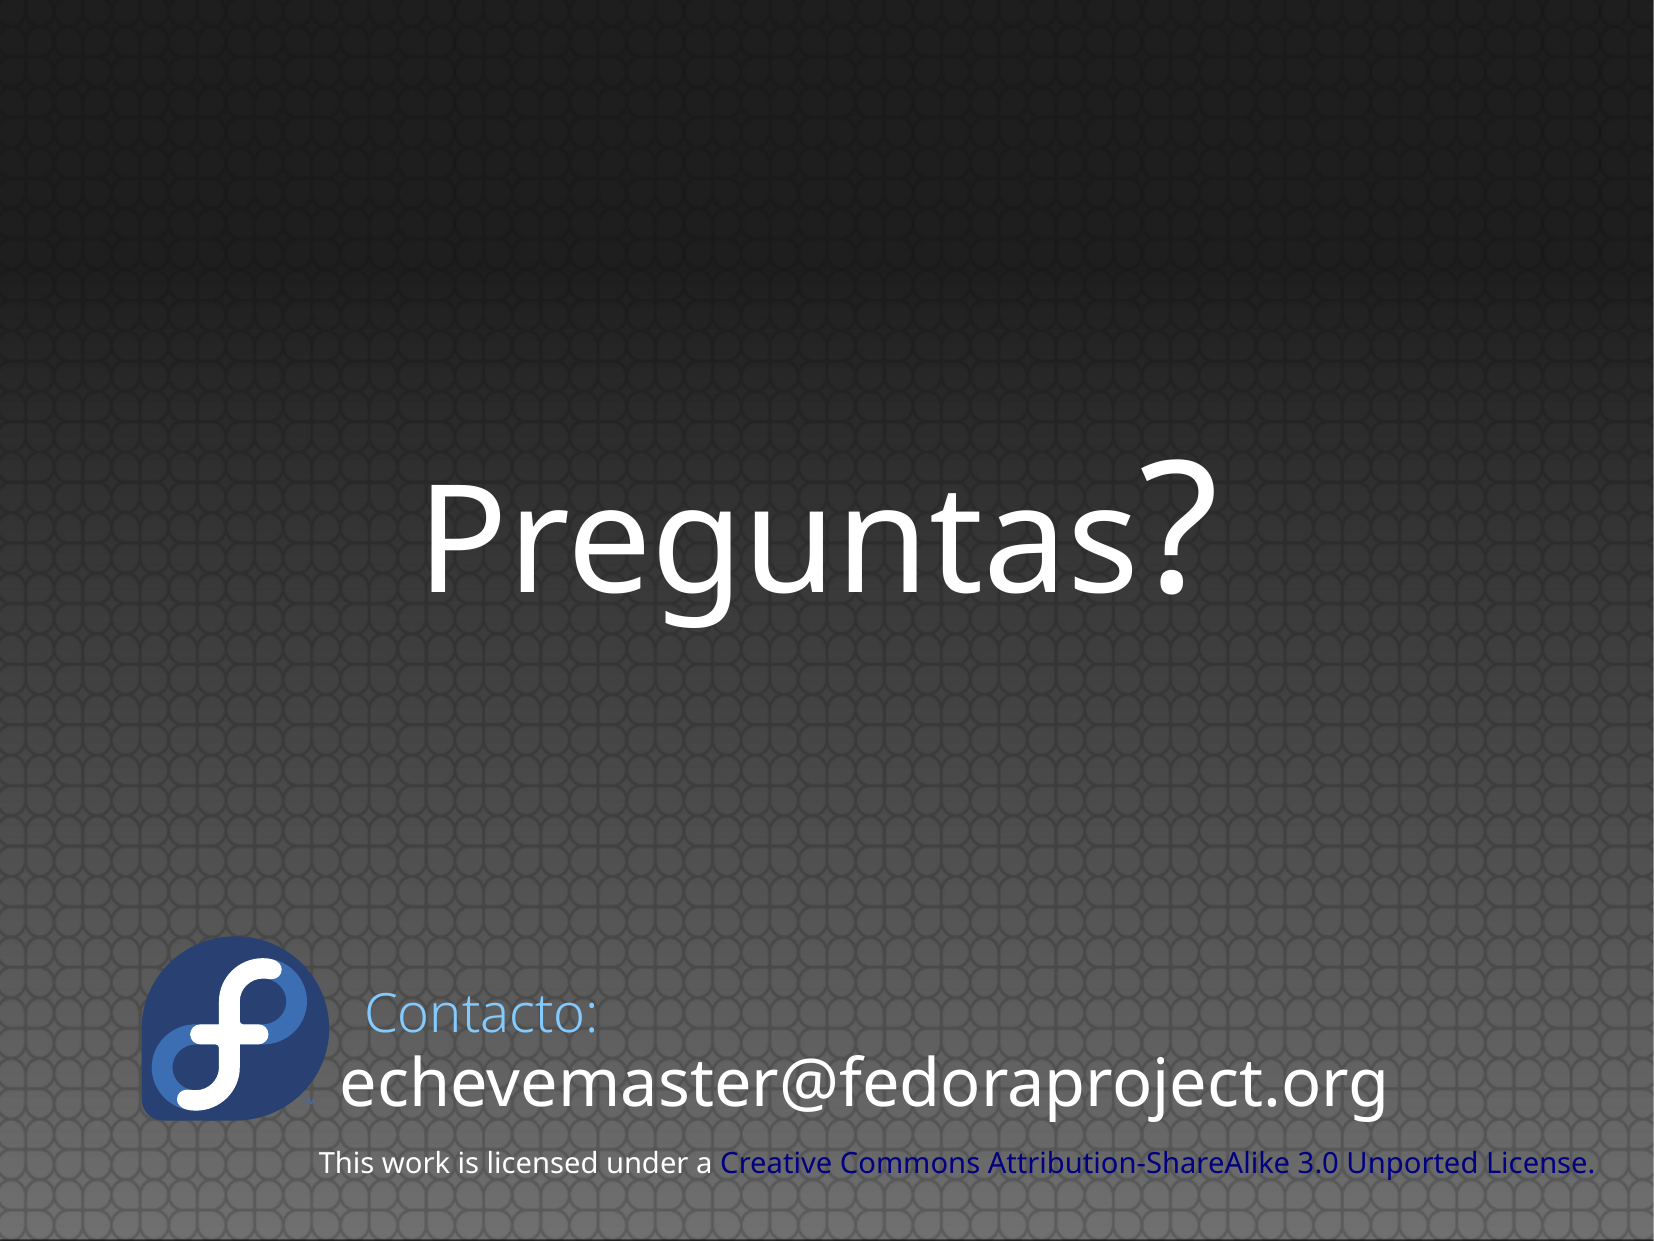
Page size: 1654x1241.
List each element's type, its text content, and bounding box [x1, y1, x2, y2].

text_box Contacto: [349, 967, 703, 1045]
picture [0, 0, 1654, 1241]
text_box echevemaster@fedoraproject.org [330, 1027, 1480, 1121]
text_box This work is licensed under a Creative Commons Attribution-ShareAlike 3.0 Unported License. [52, 1135, 1611, 1219]
title Preguntas? [30, 414, 1606, 628]
